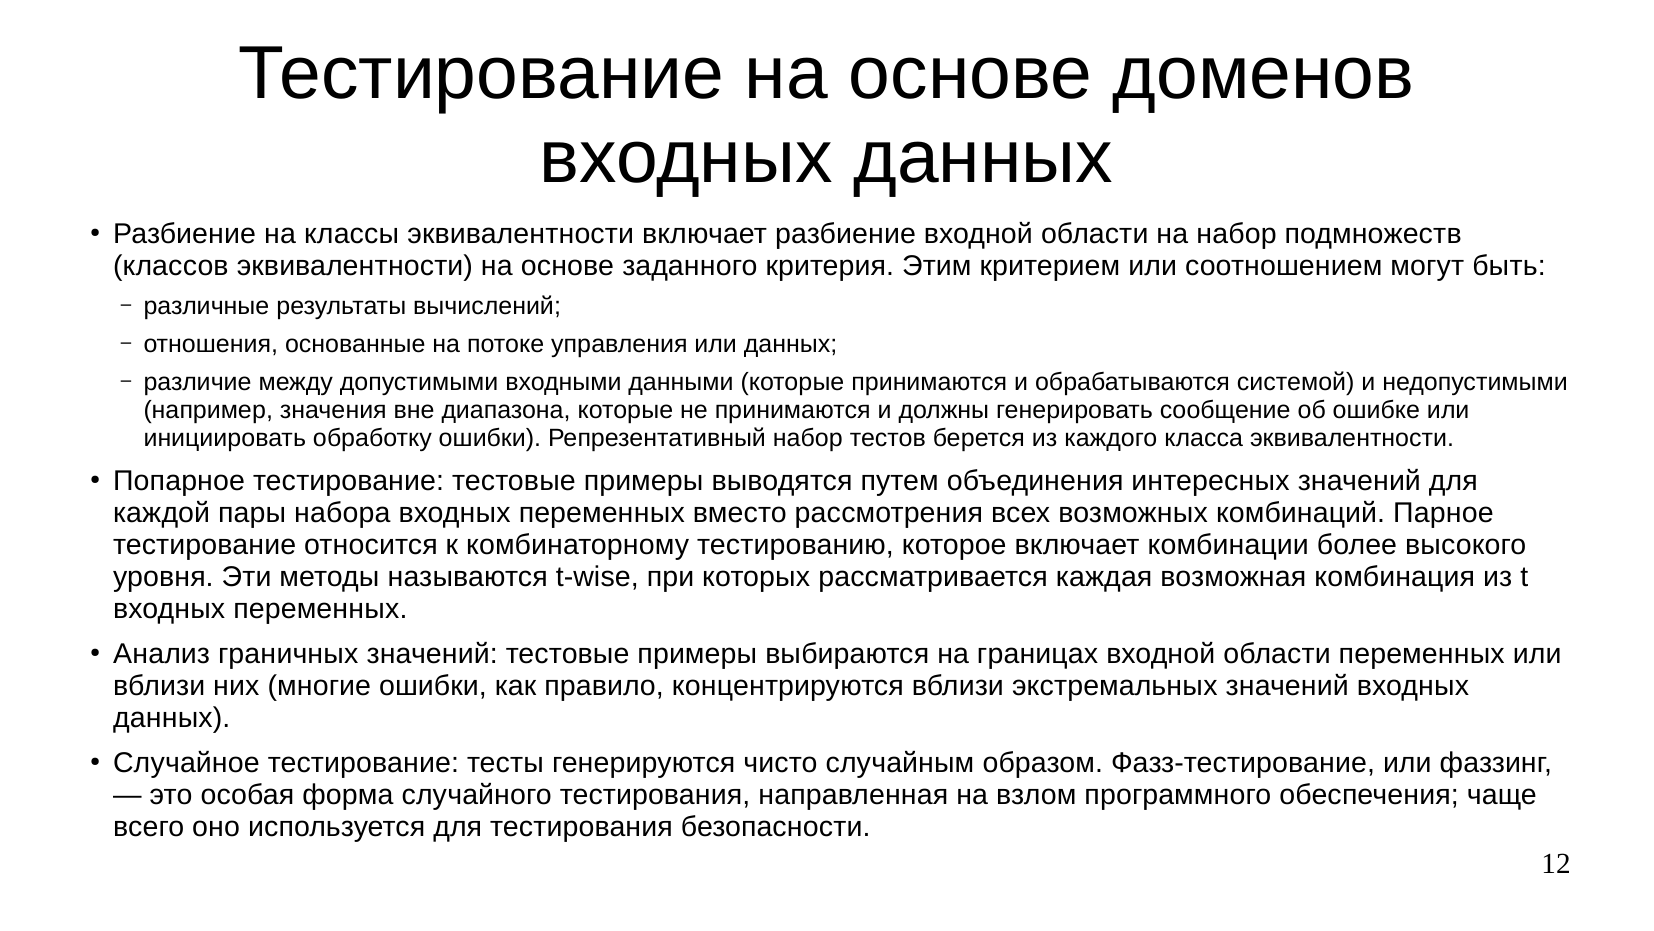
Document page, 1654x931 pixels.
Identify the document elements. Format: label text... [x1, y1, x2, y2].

title Тестирование на основе доменов входных данных [82, 30, 1571, 199]
list Разбиение на классы эквивалентности включает разбиение входной области на набор подмножеств (классов эквивалентности) на основе заданного критерия. Этим критерием или соотношением могут быть: различные результаты вычислений; отношения, основанные на потоке управления или данных; различие между допустимыми входными данными (которые принимаются и обрабатываются системой) и недопустимыми (например, значения вне диапазона, которые не принимаются и должны генерировать сообщение об ошибке или инициировать обработку ошибки). Репрезентативный набор тестов берется из каждого класса эквивалентности. Попарное тестирование: тестовые примеры выводятся путем объединения интересных значений для каждой пары набора входных переменных вместо рассмотрения всех возможных комбинаций. Парное тестирование относится к комбинаторному тестированию, которое включает комбинации более высокого уровня. Эти методы называются t-wise, при которых рассматривается каждая возможная комбинация из t входных переменных. Анализ граничных значений: тестовые примеры выбираются на границах входной области переменных или вблизи них (многие ошибки, как правило, концентрируются вблизи экстремальных значений входных данных). Случайное тестирование: тесты генерируются чисто случайным образом. Фазз-тестирование, или фаззинг, — это особая форма случайного тестирования, направленная на взлом программного обеспечения; чаще всего оно используется для тестирования безопасности. [82, 217, 1571, 886]
